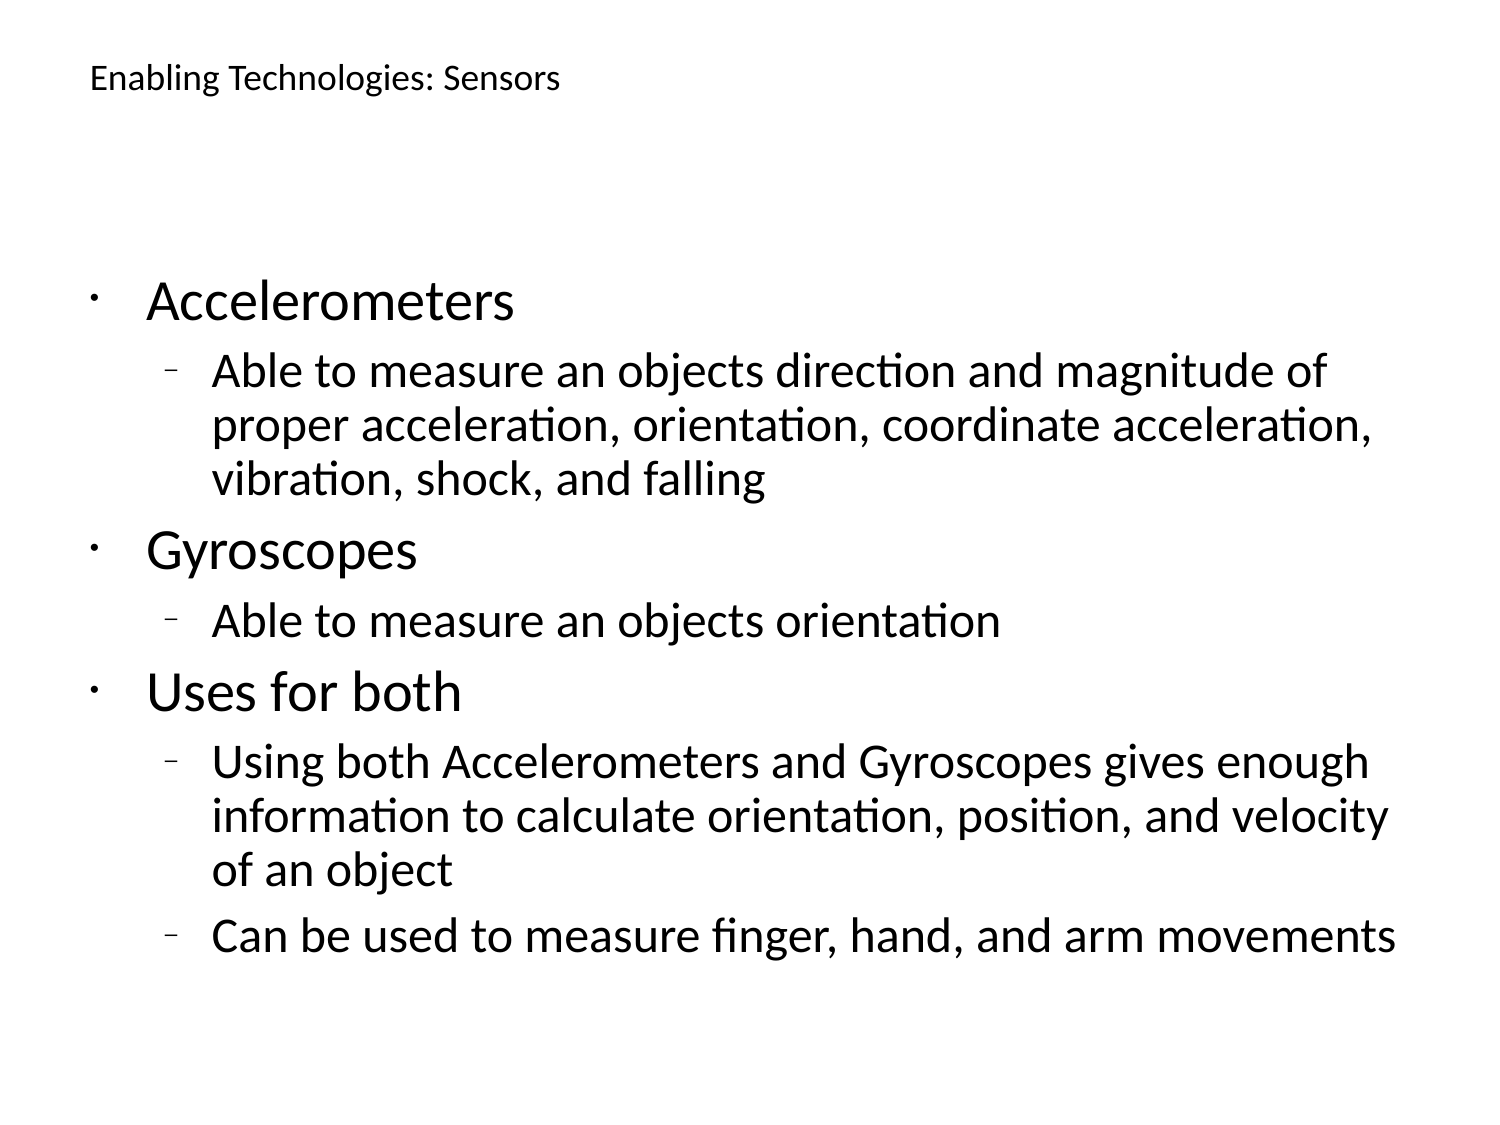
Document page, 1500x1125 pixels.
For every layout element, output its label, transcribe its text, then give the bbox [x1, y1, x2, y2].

list Accelerometers Able to measure an objects direction and magnitude of proper acceleration, orientation, coordinate acceleration, vibration, shock, and falling Gyroscopes Able to measure an objects orientation Uses for both Using both Accelerometers and Gyroscopes gives enough information to calculate orientation, position, and velocity of an object Can be used to measure finger, hand, and arm movements [75, 262, 1425, 1005]
title Enabling Technologies: Sensors [75, 45, 1425, 233]
